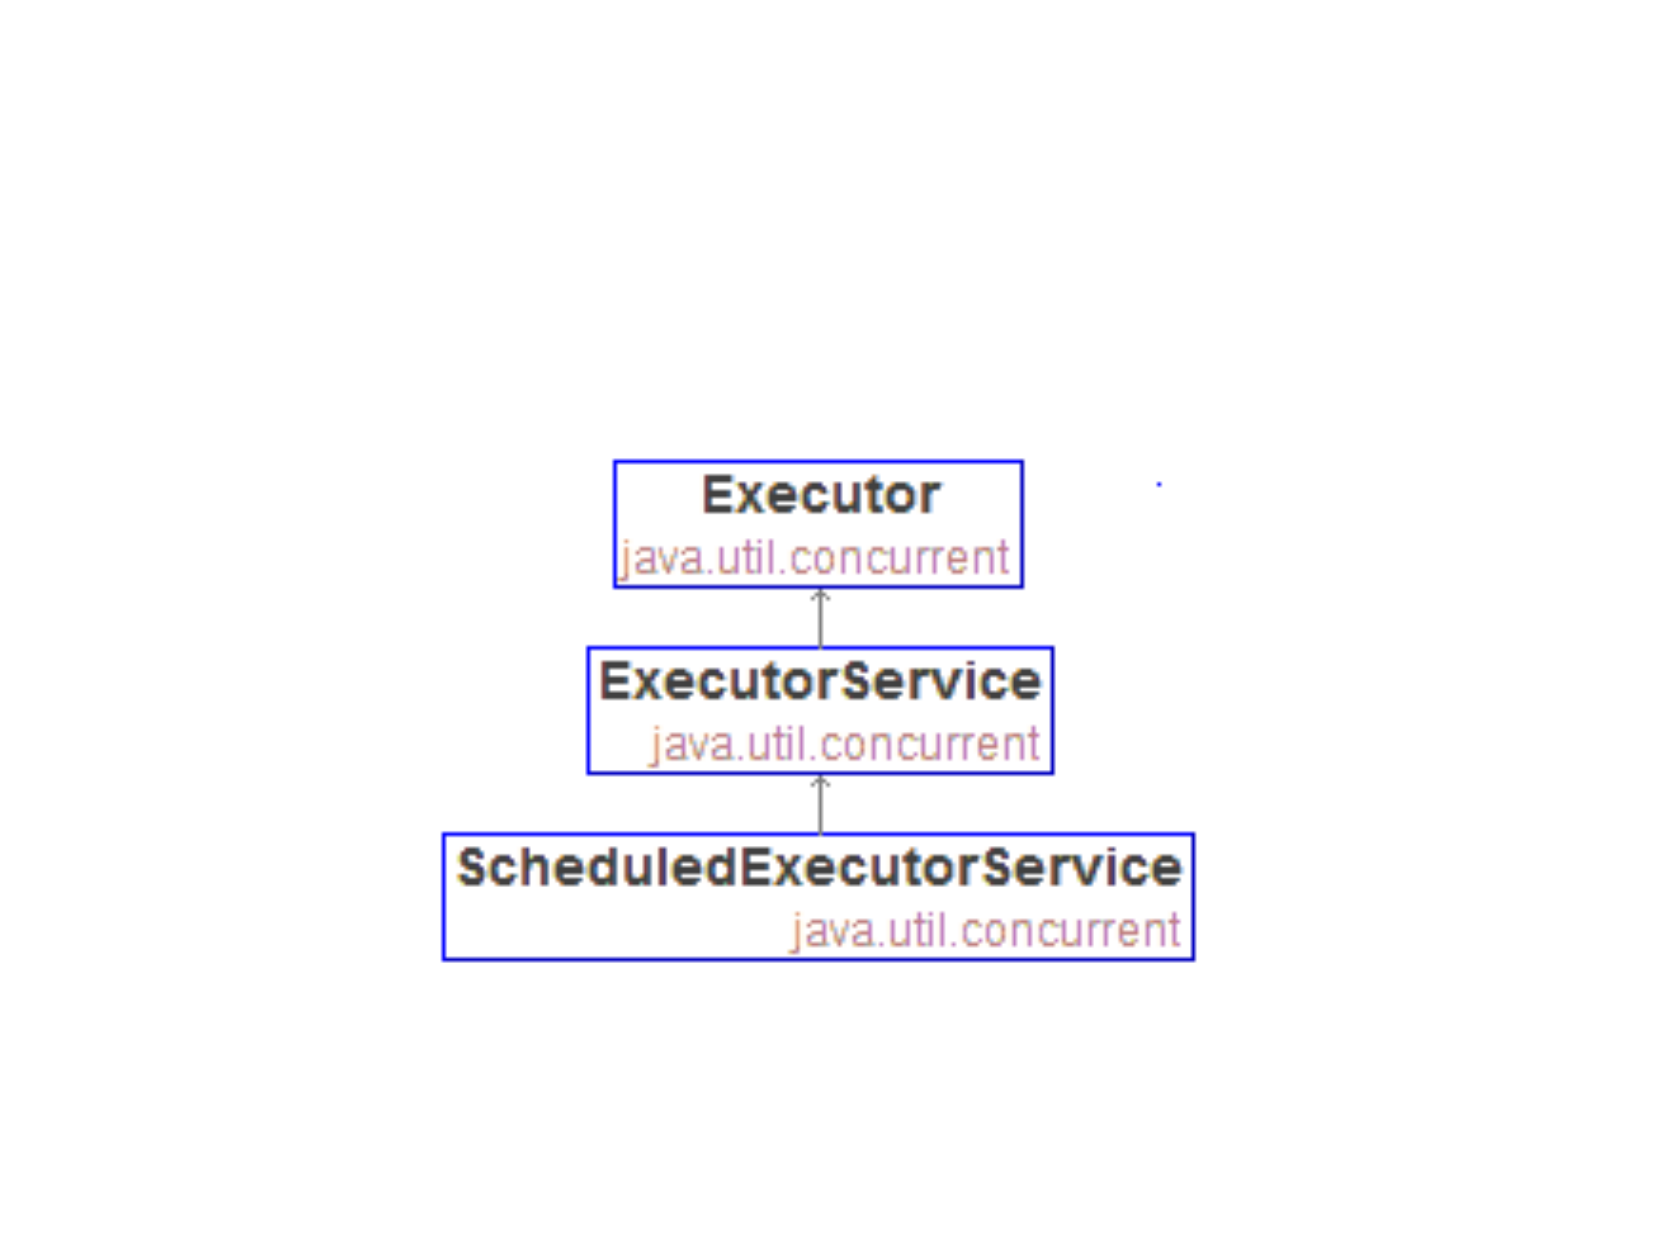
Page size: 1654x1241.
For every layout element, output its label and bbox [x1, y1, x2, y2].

picture [409, 423, 1269, 1077]
